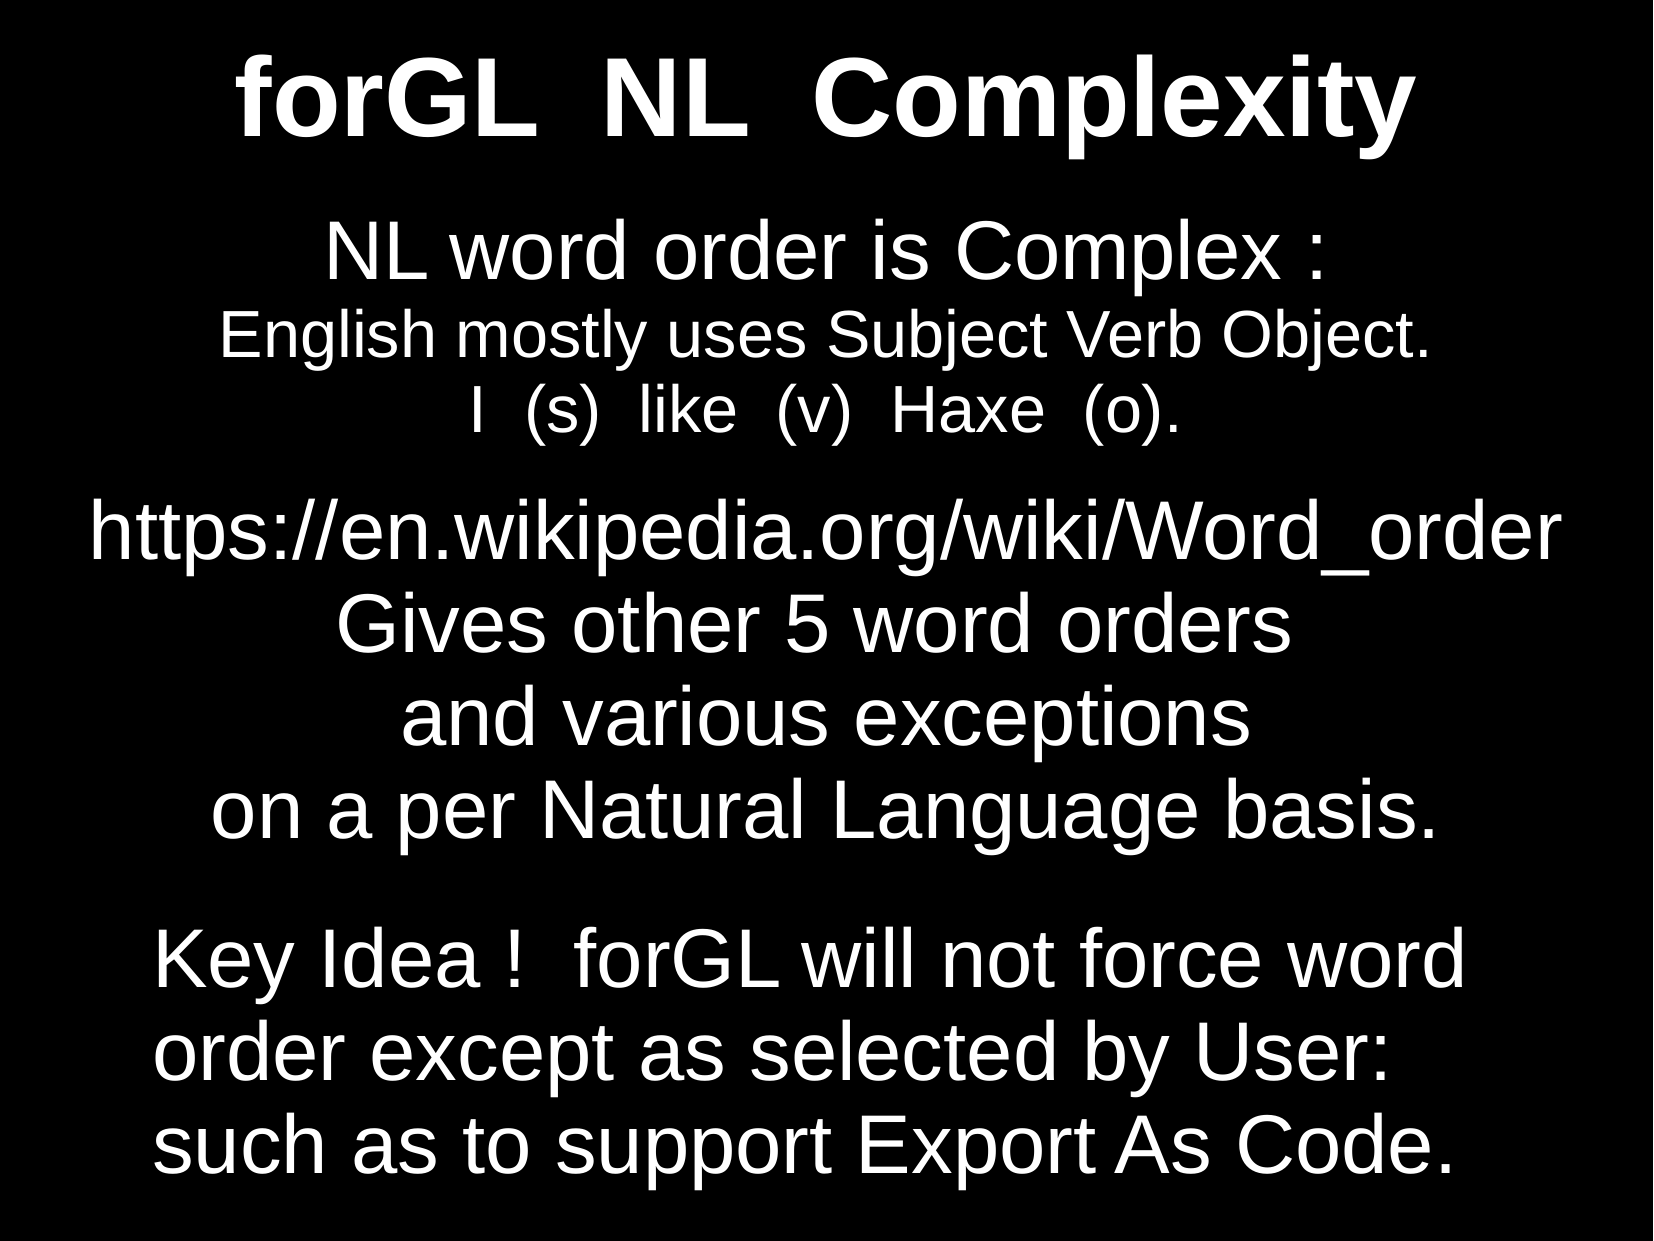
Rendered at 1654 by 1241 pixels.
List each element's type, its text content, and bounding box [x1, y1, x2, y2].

title forGL NL Complexity [82, 0, 1571, 196]
subtitle NL word order is Complex : English mostly uses Subject Verb Object. I (s) like (v) Haxe (o). https://en.wikipedia.org/wiki/Word_order Gives other 5 word orders and various exceptions on a per Natural Language basis. Key Idea ! forGL will not force word order except as selected by User: such as to support Export As Code. [82, 204, 1571, 1241]
